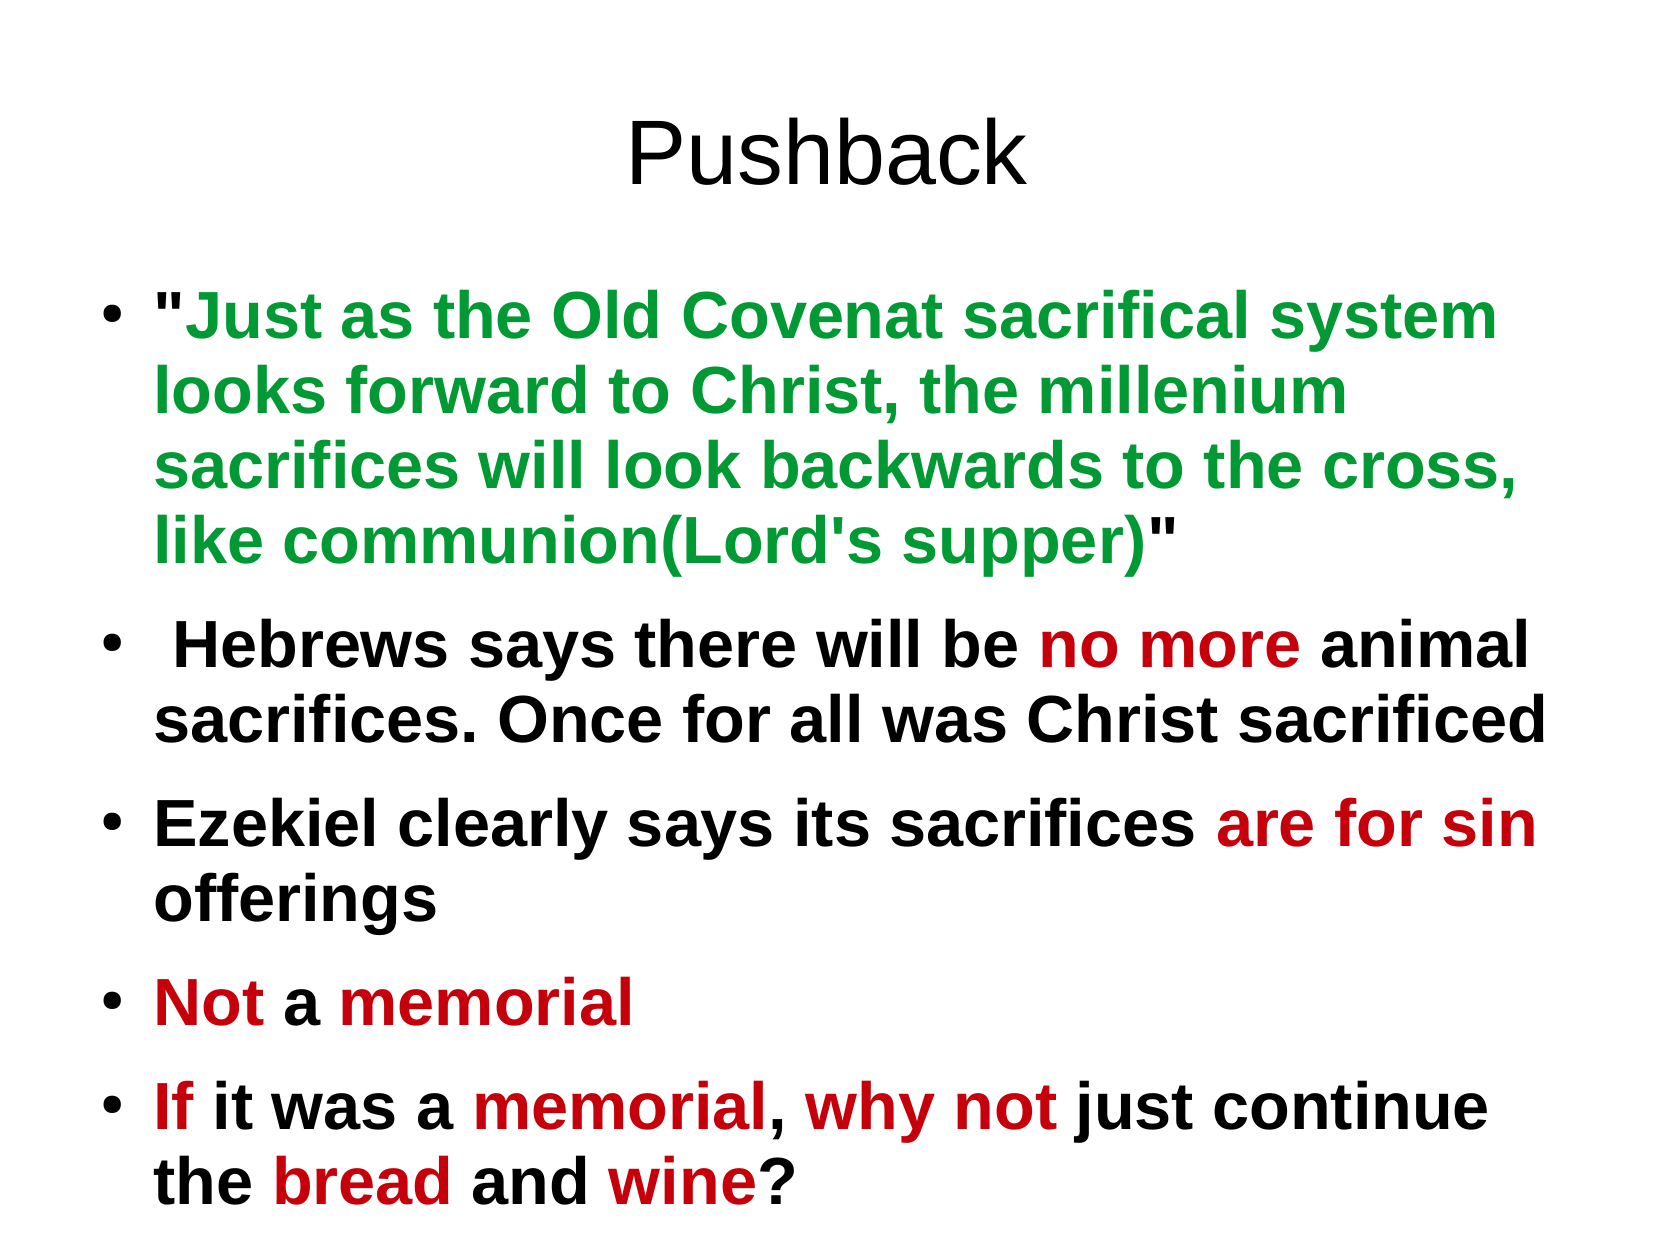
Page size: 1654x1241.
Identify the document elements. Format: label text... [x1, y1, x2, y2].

title Pushback [82, 49, 1571, 257]
list "Just as the Old Covenat sacrifical system looks forward to Christ, the millenium sacrifices will look backwards to the cross, like communion(Lord's supper)" Hebrews says there will be no more animal sacrifices. Once for all was Christ sacrificed Ezekiel clearly says its sacrifices are for sin offerings Not a memorial If it was a memorial, why not just continue the bread and wine? [82, 278, 1571, 1219]
